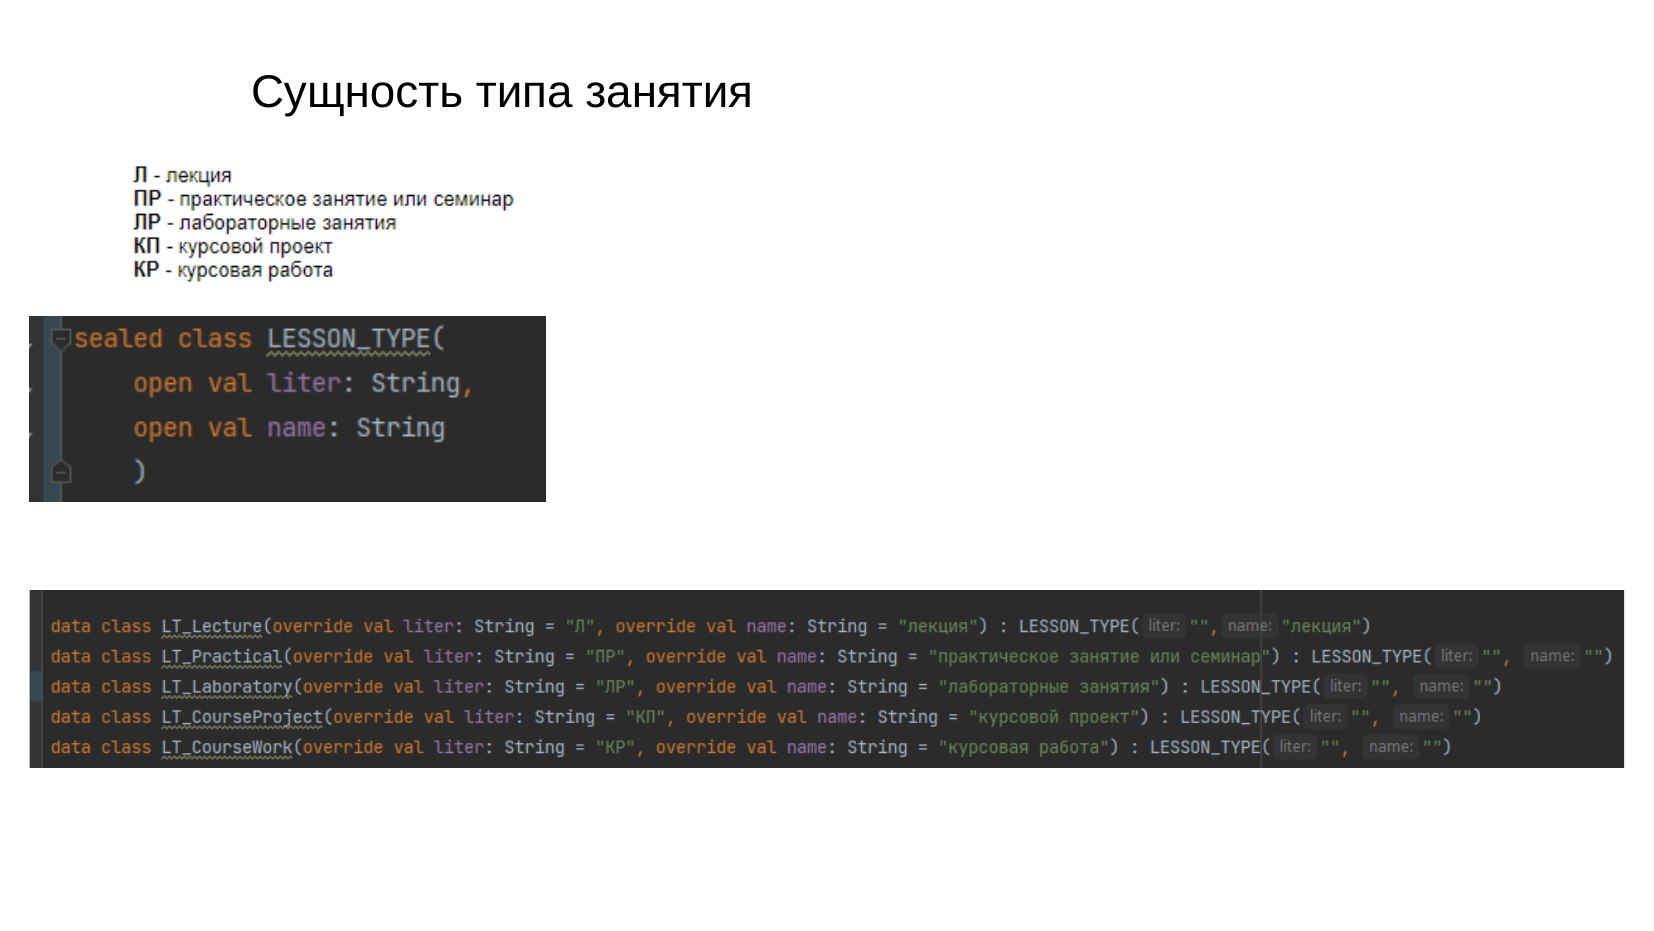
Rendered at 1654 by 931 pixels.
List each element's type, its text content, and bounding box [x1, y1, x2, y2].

picture [118, 154, 551, 296]
text_box Сущность типа занятия [236, 59, 886, 126]
picture [29, 590, 1625, 768]
picture [29, 316, 546, 502]
